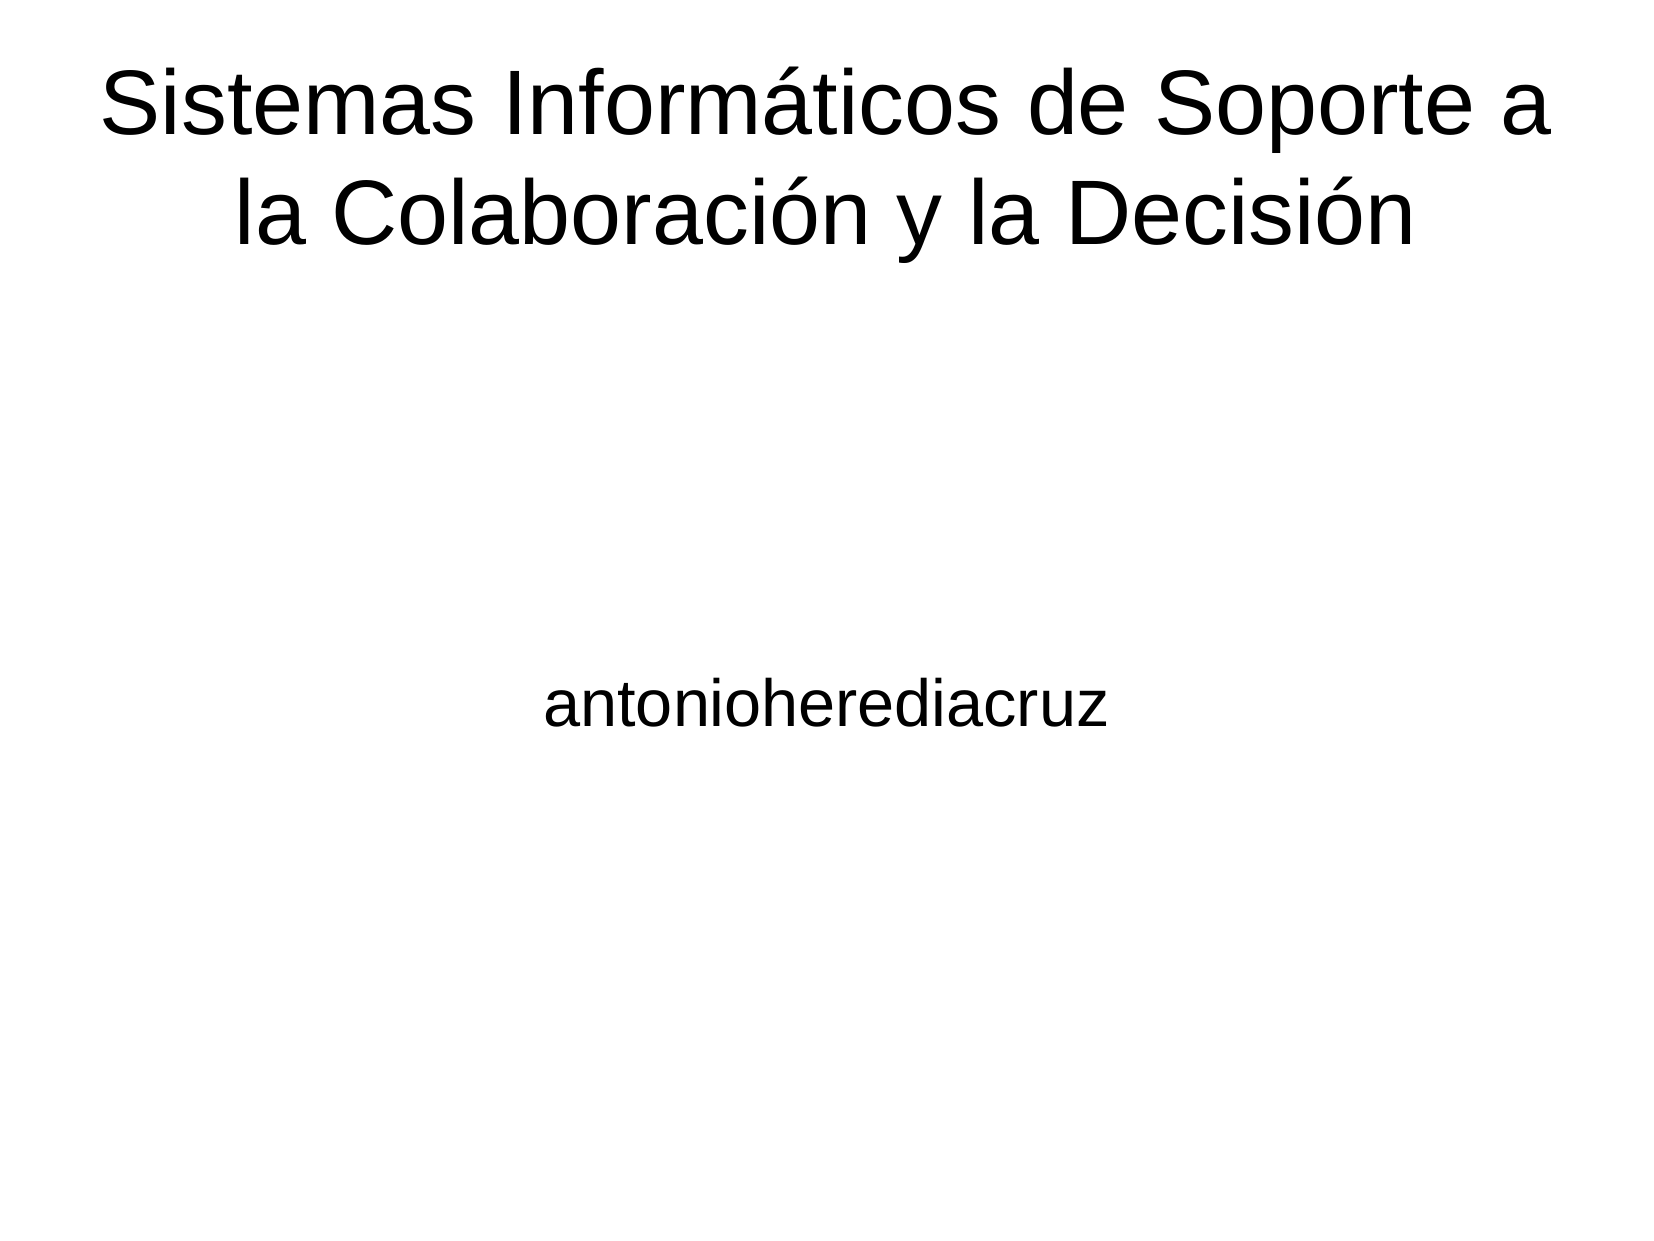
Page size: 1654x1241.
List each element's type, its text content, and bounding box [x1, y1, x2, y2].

subtitle antonioherediacruz [82, 659, 1571, 740]
title Sistemas Informáticos de Soporte a la Colaboración y la Decisión [82, 49, 1571, 257]
